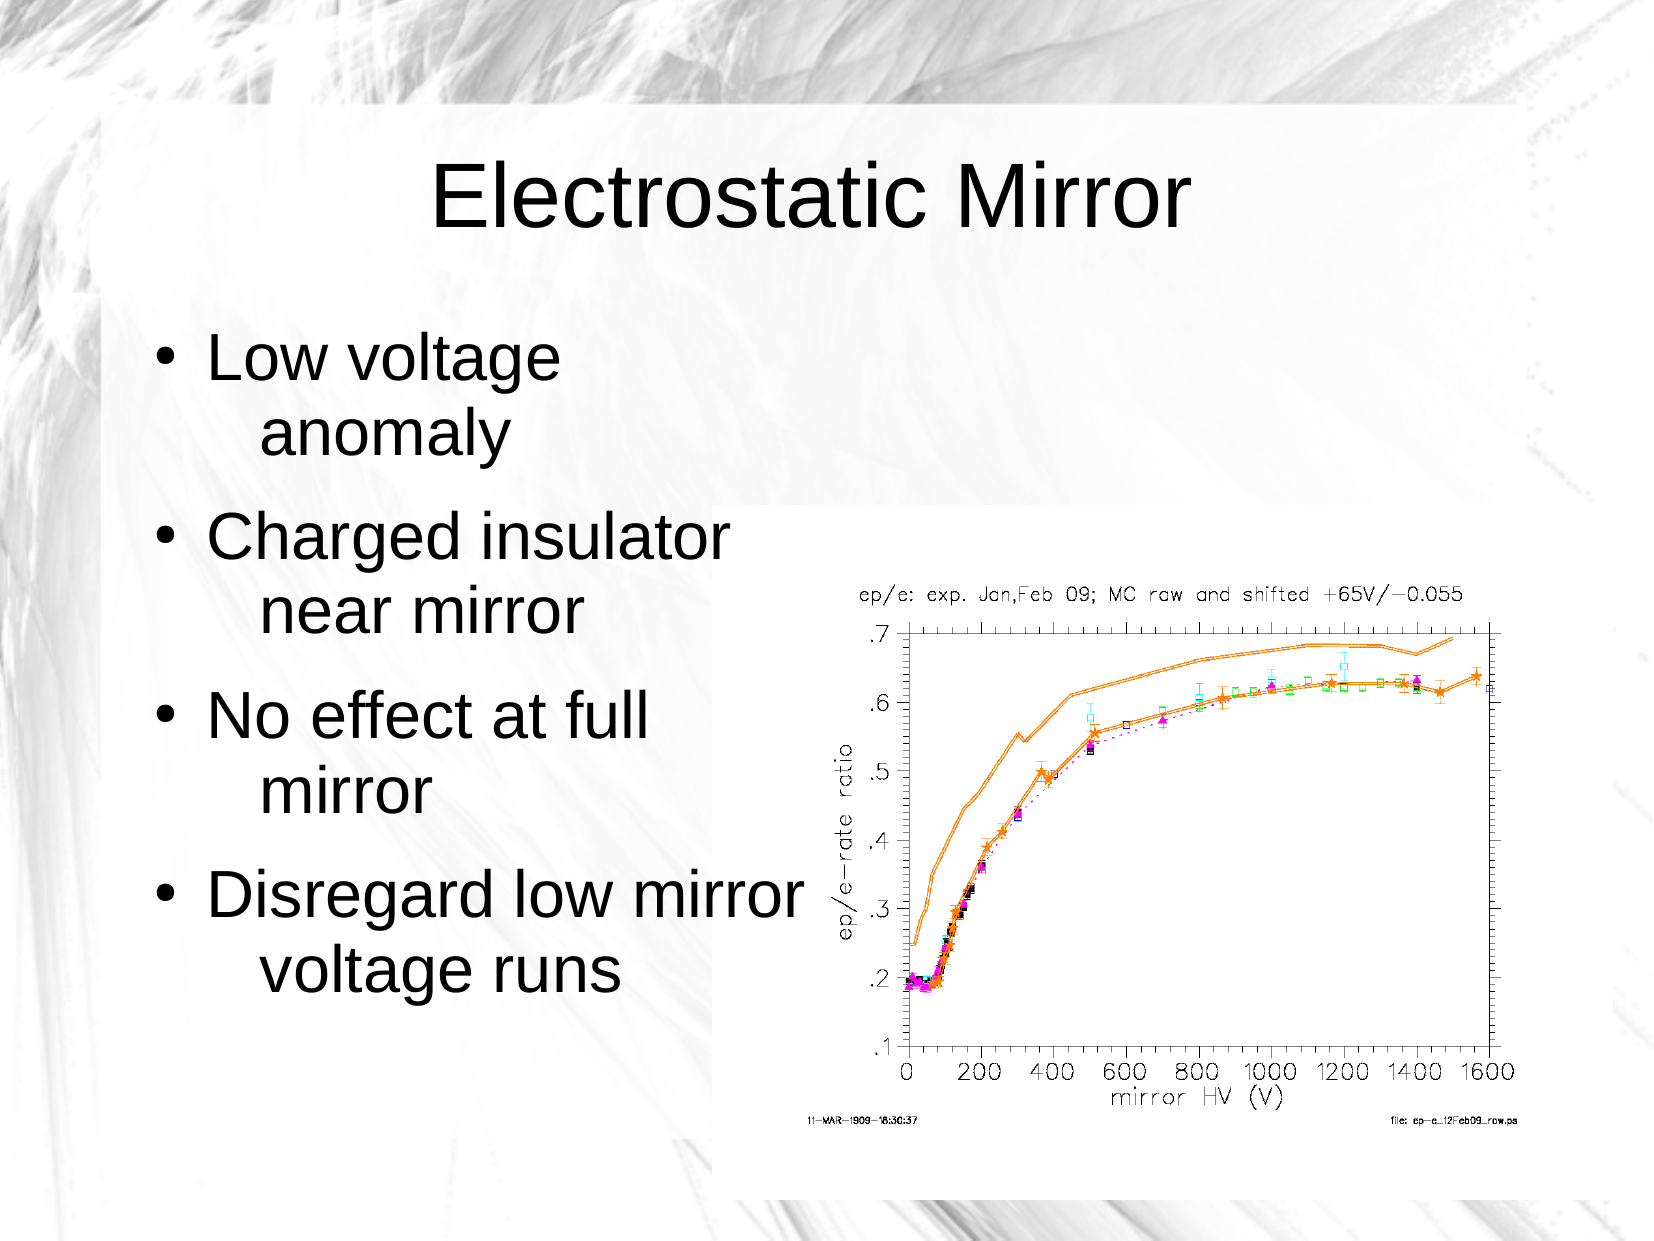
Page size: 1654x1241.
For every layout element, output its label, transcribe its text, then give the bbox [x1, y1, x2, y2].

picture [0, 0, 1654, 1241]
title Electrostatic Mirror [118, 112, 1506, 281]
list Low voltage anomaly Charged insulator near mirror No effect at full mirror Disregard low mirror voltage runs [118, 319, 827, 1007]
